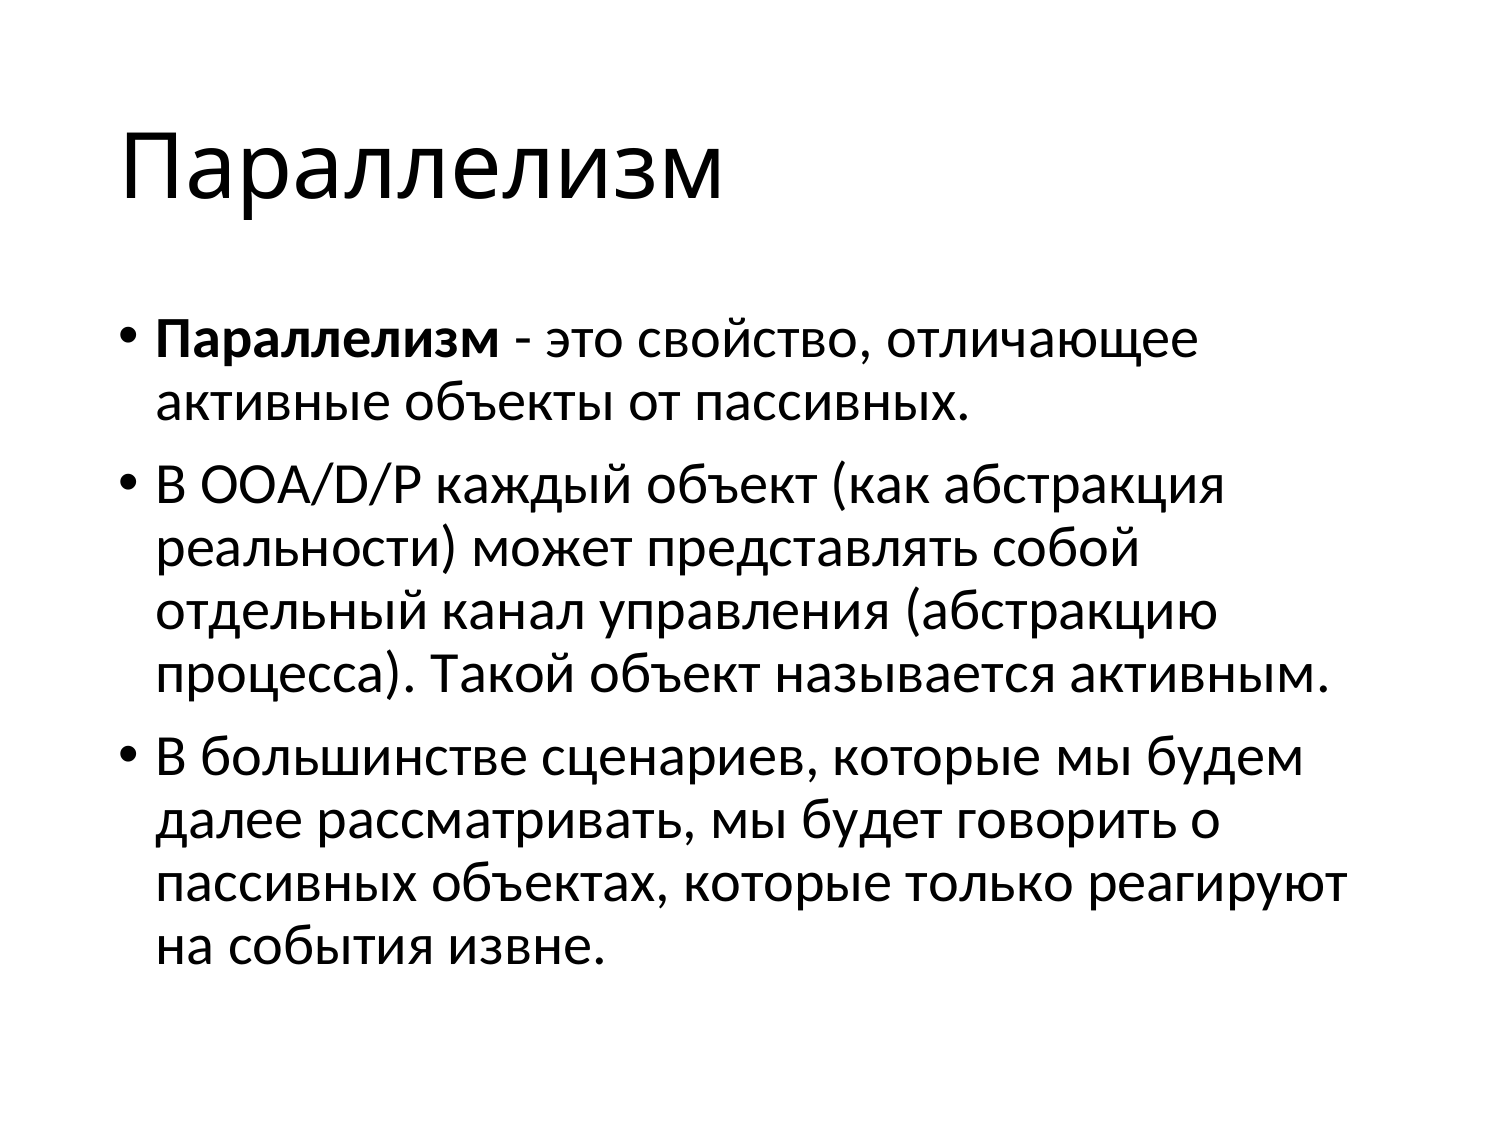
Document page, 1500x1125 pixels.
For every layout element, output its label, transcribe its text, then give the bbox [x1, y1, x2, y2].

title Параллелизм [103, 59, 1397, 278]
list Параллелизм - это свойство, отличающее активные объекты от пассивных. В ООA/D/P каждый объект (как абстракция реальности) может представлять собой отдельный канал управления (абстракцию процесса). Такой объект называется активным. В большинстве сценариев, которые мы будем далее рассматривать, мы будет говорить о пассивных объектах, которые только реагируют на события извне. [103, 299, 1397, 1014]
